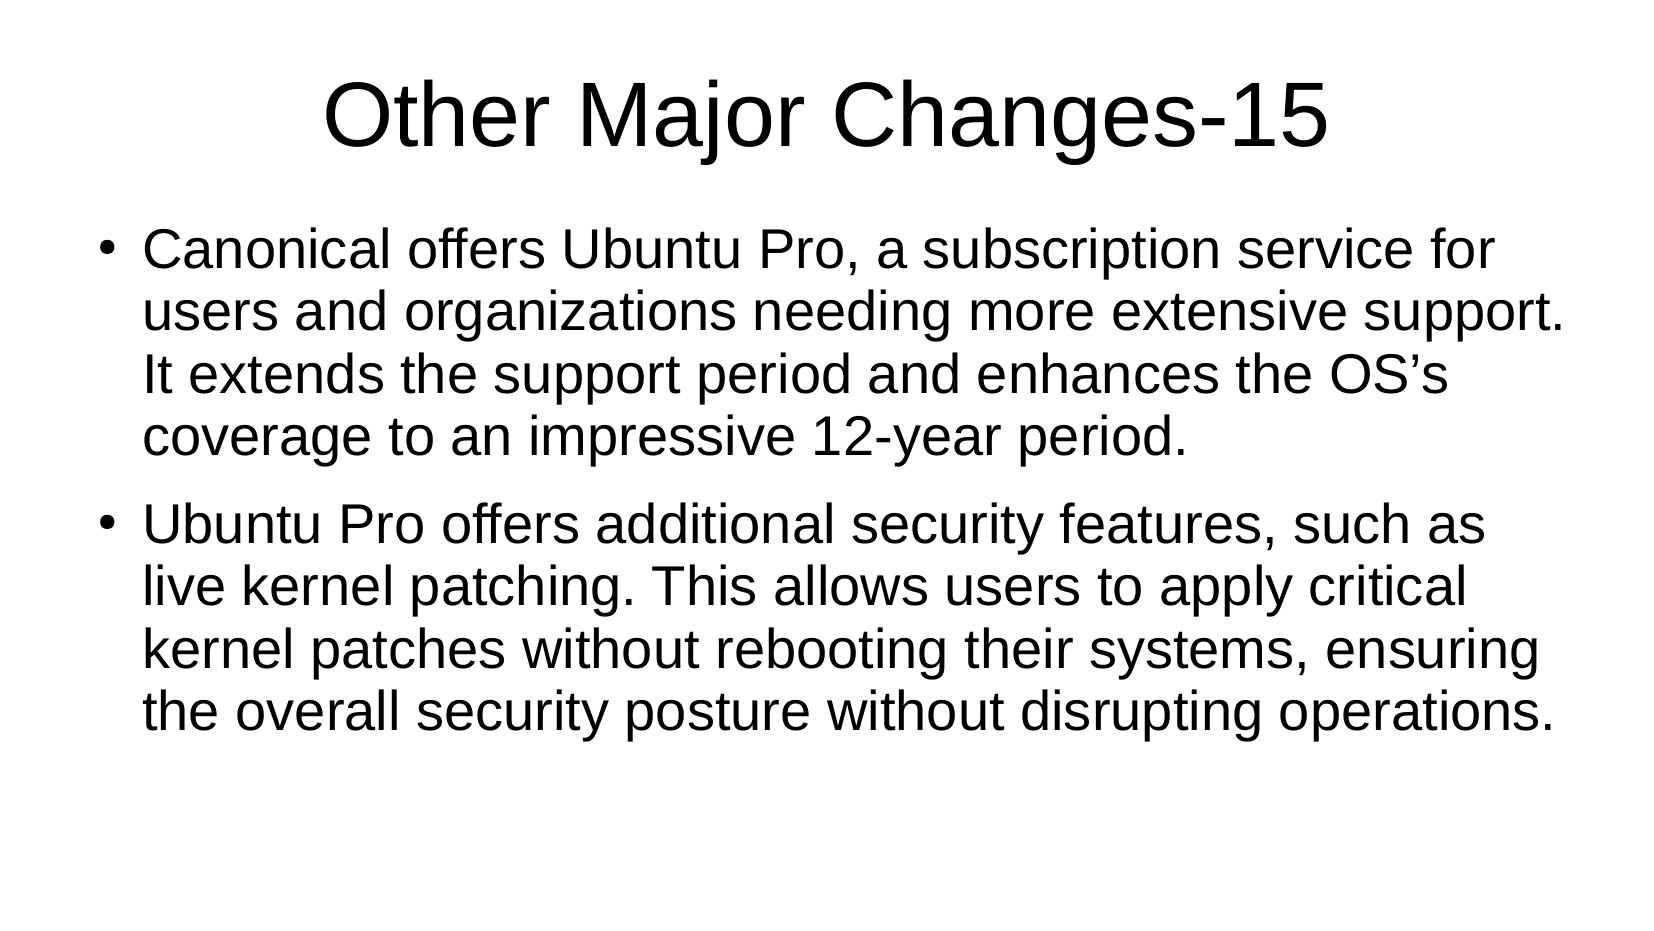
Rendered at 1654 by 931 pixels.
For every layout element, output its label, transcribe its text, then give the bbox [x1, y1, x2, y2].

list Canonical offers Ubuntu Pro, a subscription service for users and organizations needing more extensive support. It extends the support period and enhances the OS’s coverage to an impressive 12-year period. Ubuntu Pro offers additional security features, such as live kernel patching. This allows users to apply critical kernel patches without rebooting their systems, ensuring the overall security posture without disrupting operations. [82, 217, 1571, 758]
title Other Major Changes-15 [82, 37, 1571, 193]
